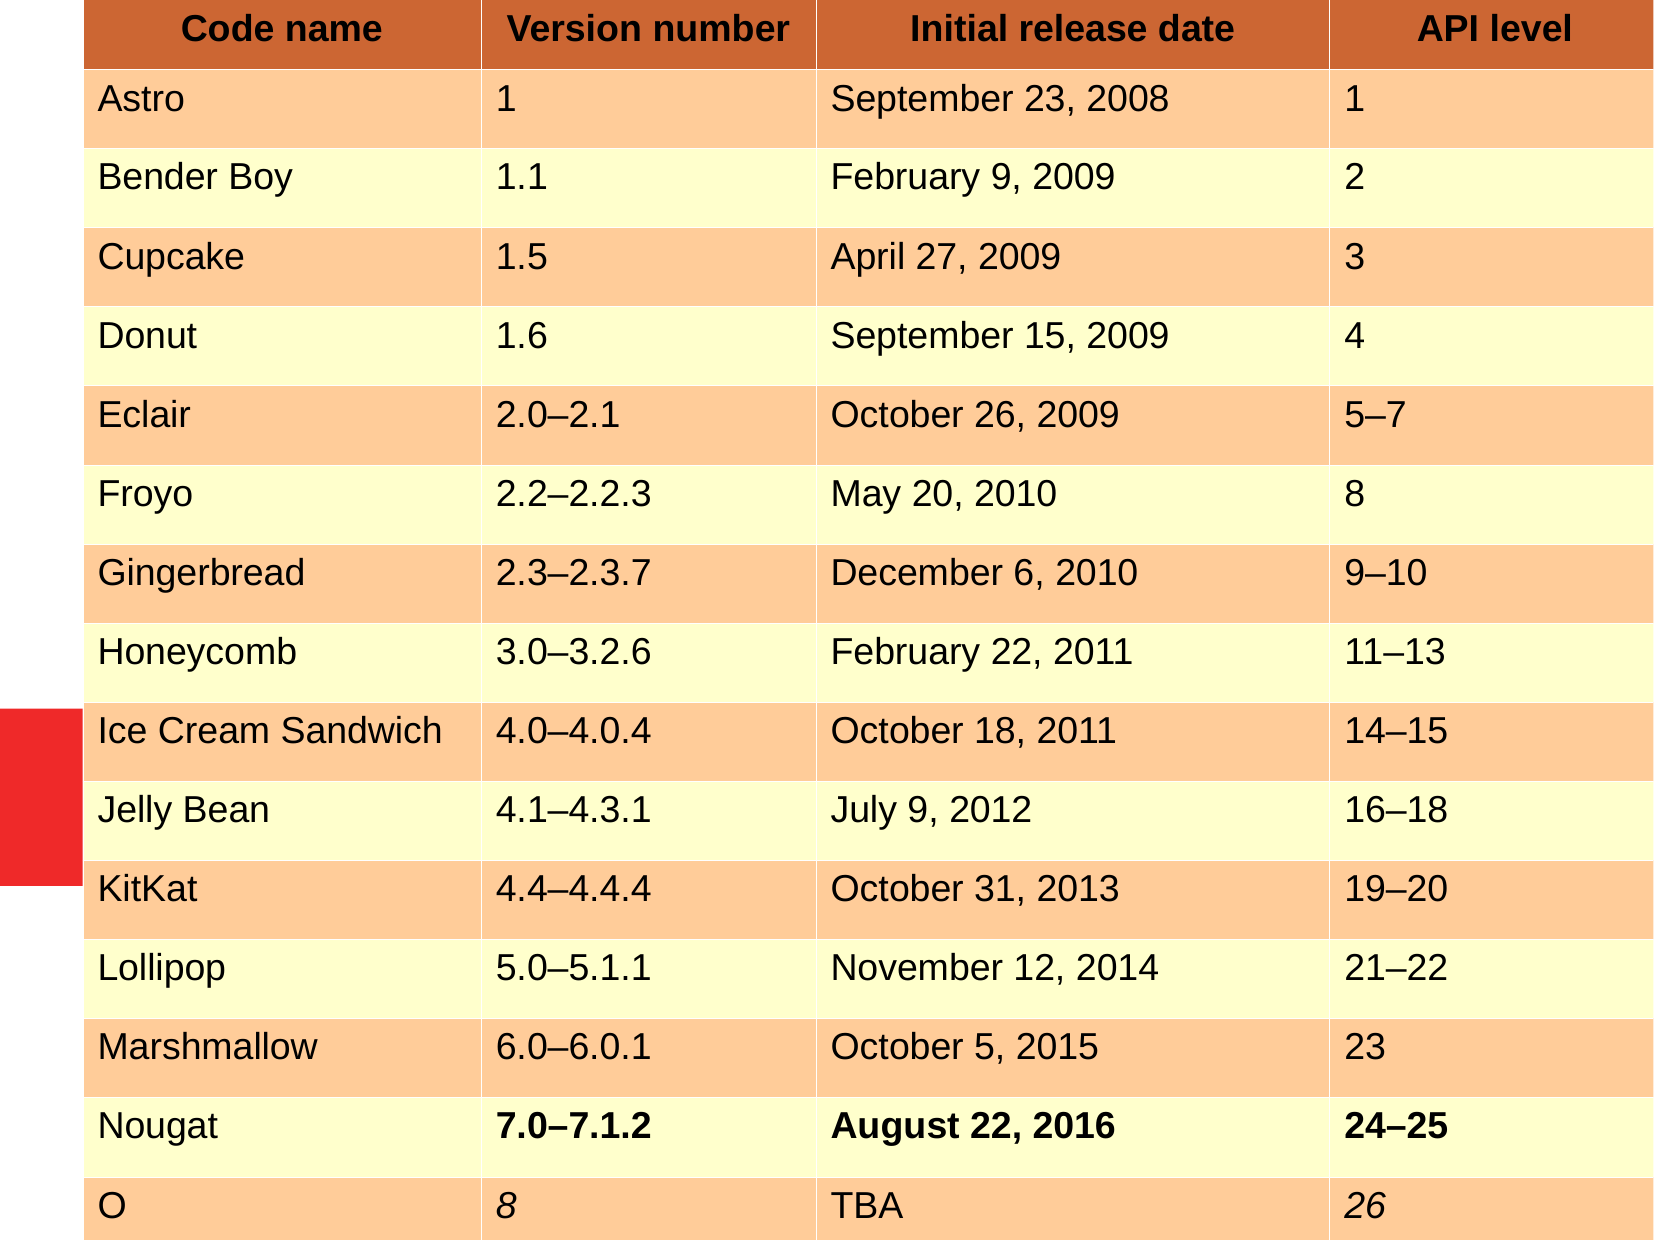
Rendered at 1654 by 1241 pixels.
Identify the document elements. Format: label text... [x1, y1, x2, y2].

table_cell 26 [1330, 1178, 1654, 1240]
table_header API level [1330, 0, 1654, 69]
table_cell 8 [1330, 466, 1654, 544]
table_cell 1.5 [482, 228, 816, 306]
table_cell 4.0–4.0.4 [482, 703, 816, 781]
table_cell April 27, 2009 [817, 228, 1329, 306]
table_cell 8 [482, 1178, 816, 1240]
table_cell 19–20 [1330, 861, 1654, 939]
table_cell 16–18 [1330, 782, 1654, 860]
table_cell 5–7 [1330, 386, 1654, 465]
table_cell Astro [84, 70, 481, 148]
table_cell 2.3–2.3.7 [482, 545, 816, 623]
table_cell Lollipop [84, 940, 481, 1018]
table_cell 9–10 [1330, 545, 1654, 623]
table_cell October 31, 2013 [817, 861, 1329, 939]
table_cell 7.0–7.1.2 [482, 1098, 816, 1177]
table_cell February 9, 2009 [817, 149, 1329, 227]
table_cell 1.6 [482, 307, 816, 385]
table_cell September 23, 2008 [817, 70, 1329, 148]
table_cell Jelly Bean [84, 782, 481, 860]
table_cell 1 [1330, 70, 1654, 148]
table_header Version number [482, 0, 816, 69]
table_cell May 20, 2010 [817, 466, 1329, 544]
table_cell 21–22 [1330, 940, 1654, 1018]
table_cell Donut [84, 307, 481, 385]
table_cell September 15, 2009 [817, 307, 1329, 385]
table_header Initial release date [817, 0, 1329, 69]
table_cell Bender Boy [84, 149, 481, 227]
table_cell 11–13 [1330, 624, 1654, 702]
table_cell Eclair [84, 386, 481, 465]
table_cell 2.2–2.2.3 [482, 466, 816, 544]
table_cell 5.0–5.1.1 [482, 940, 816, 1018]
table_cell 23 [1330, 1019, 1654, 1097]
table_cell 14–15 [1330, 703, 1654, 781]
table_cell October 5, 2015 [817, 1019, 1329, 1097]
table_cell KitKat [84, 861, 481, 939]
table_cell November 12, 2014 [817, 940, 1329, 1018]
table_cell 4 [1330, 307, 1654, 385]
table_cell 2 [1330, 149, 1654, 227]
table_cell 1 [482, 70, 816, 148]
table_cell 3 [1330, 228, 1654, 306]
table_cell Honeycomb [84, 624, 481, 702]
table_cell 2.0–2.1 [482, 386, 816, 465]
table_cell Marshmallow [84, 1019, 481, 1097]
table_cell October 26, 2009 [817, 386, 1329, 465]
table_cell 6.0–6.0.1 [482, 1019, 816, 1097]
table_cell TBA [817, 1178, 1329, 1240]
table_cell 1.1 [482, 149, 816, 227]
table_cell 3.0–3.2.6 [482, 624, 816, 702]
table_cell O [84, 1178, 481, 1240]
table_cell October 18, 2011 [817, 703, 1329, 781]
table_cell February 22, 2011 [817, 624, 1329, 702]
table_cell Cupcake [84, 228, 481, 306]
table_cell 4.1–4.3.1 [482, 782, 816, 860]
table_cell Nougat [84, 1098, 481, 1177]
table_cell August 22, 2016 [817, 1098, 1329, 1177]
table_cell Froyo [84, 466, 481, 544]
table_cell July 9, 2012 [817, 782, 1329, 860]
table_header Code name [84, 0, 481, 69]
table_cell 24–25 [1330, 1098, 1654, 1177]
table_cell December 6, 2010 [817, 545, 1329, 623]
table_cell 4.4–4.4.4 [482, 861, 816, 939]
table_cell Gingerbread [84, 545, 481, 623]
table_cell Ice Cream Sandwich [84, 703, 481, 781]
